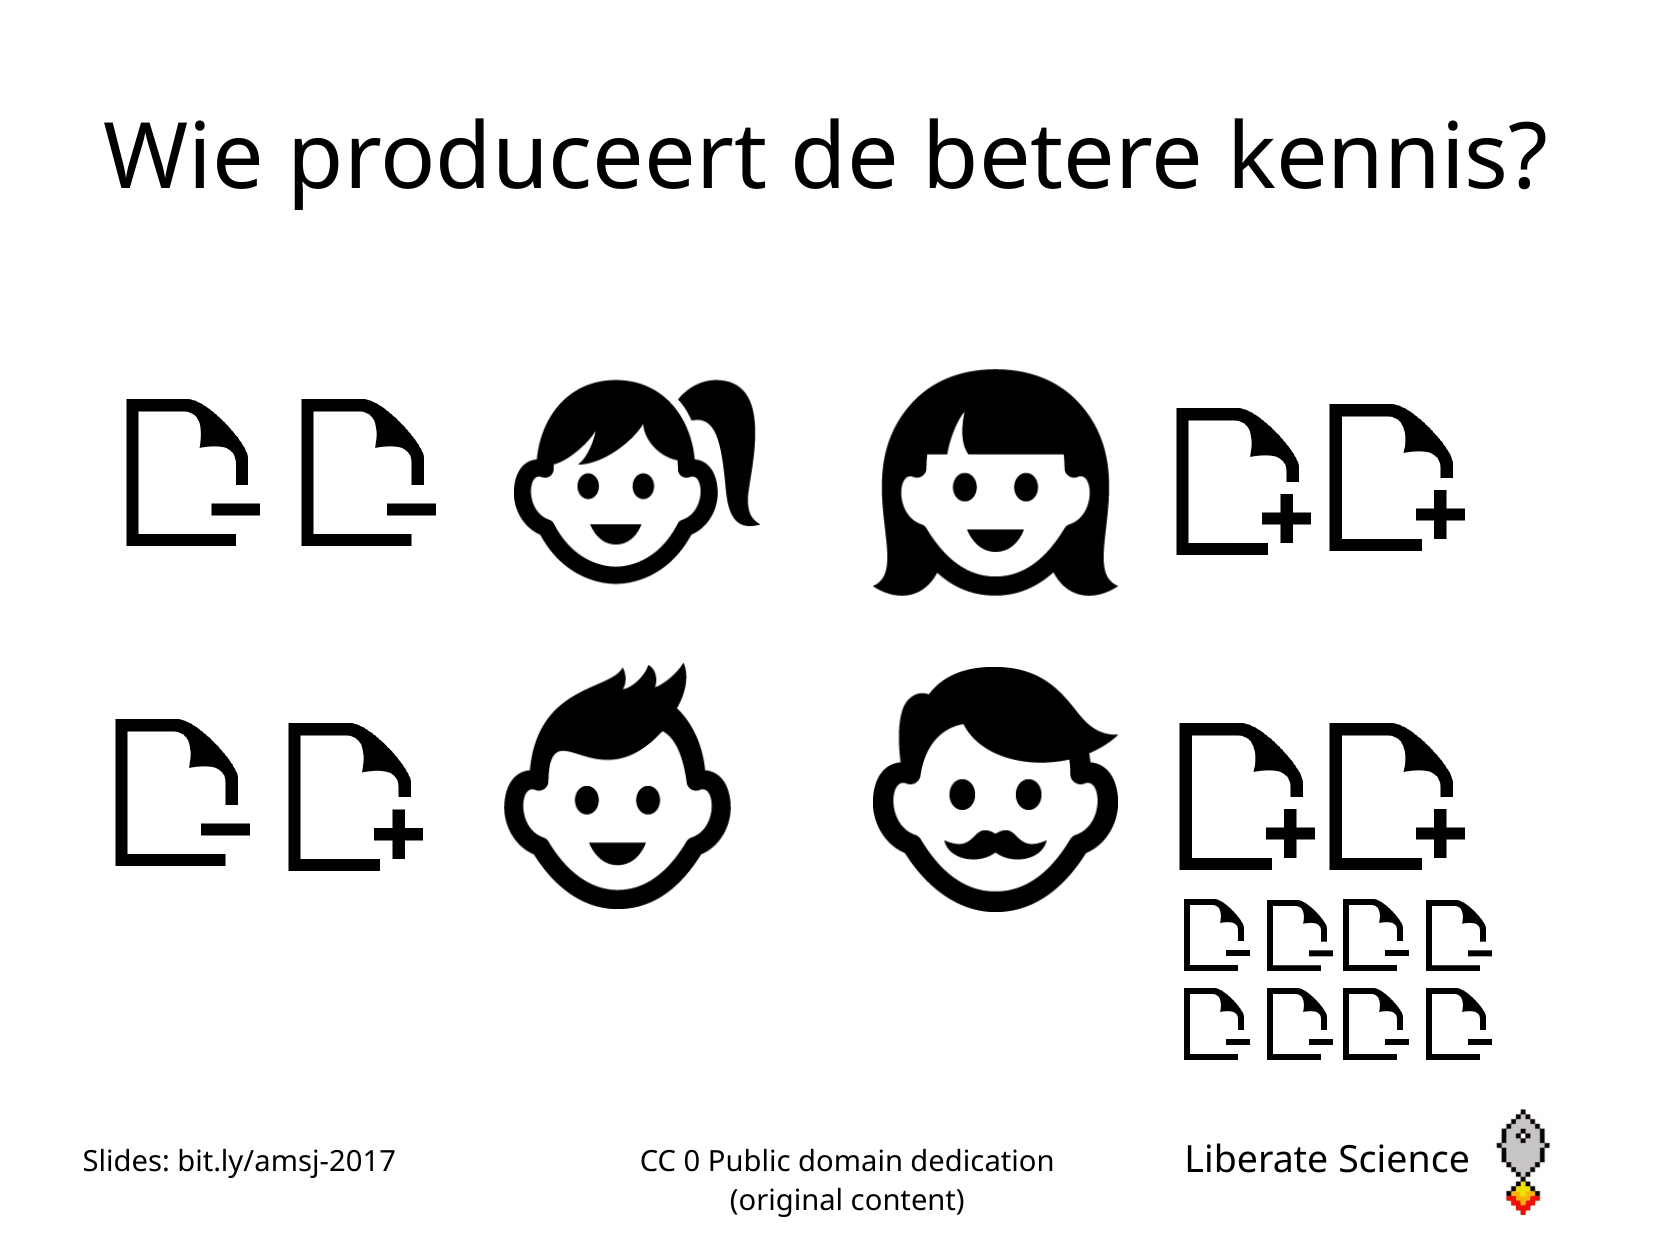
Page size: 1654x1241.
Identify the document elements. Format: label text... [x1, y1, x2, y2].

picture [1173, 723, 1321, 871]
picture [1423, 900, 1495, 971]
picture [514, 359, 760, 605]
picture [295, 399, 442, 546]
picture [109, 719, 256, 866]
picture [282, 723, 429, 871]
picture [1423, 988, 1495, 1060]
picture [1264, 900, 1336, 971]
picture [1264, 988, 1336, 1060]
picture [873, 360, 1118, 605]
picture [1323, 723, 1471, 871]
picture [1181, 899, 1253, 971]
picture [1340, 988, 1412, 1060]
picture [1340, 899, 1412, 971]
picture [120, 399, 266, 546]
picture [1323, 404, 1471, 552]
picture [1181, 988, 1253, 1060]
picture [495, 663, 740, 909]
picture [1470, 1109, 1576, 1215]
picture [1170, 408, 1317, 556]
title Wie produceert de betere kennis? [82, 49, 1571, 257]
picture [873, 667, 1118, 912]
